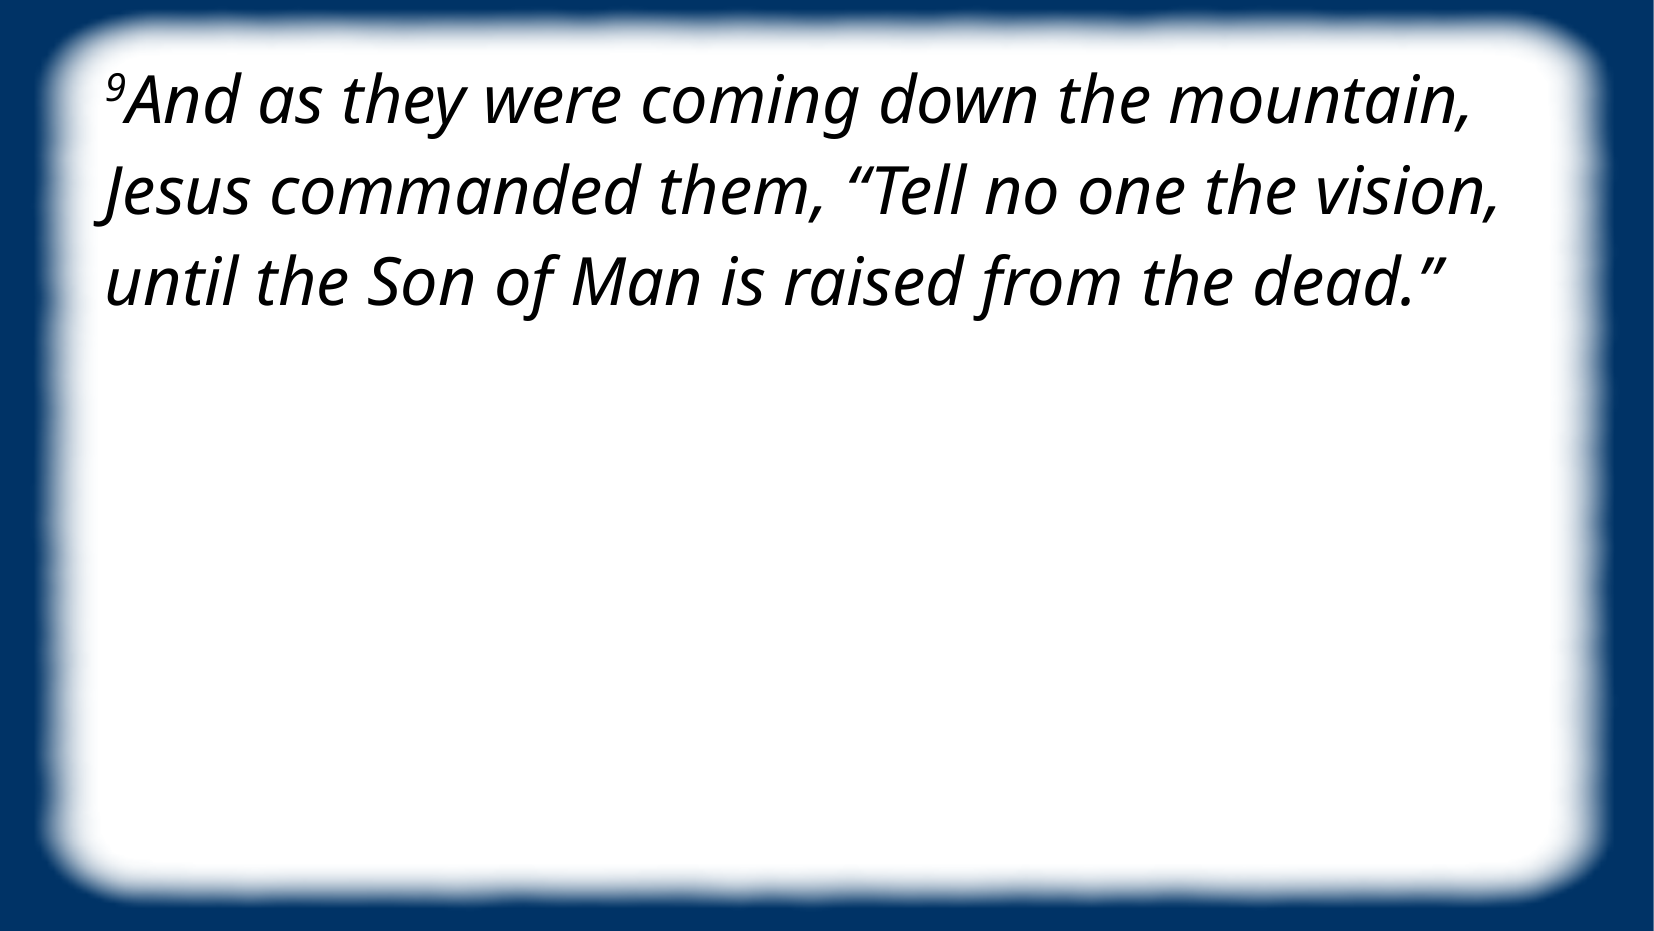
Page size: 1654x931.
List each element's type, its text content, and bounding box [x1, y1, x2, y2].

picture [0, 0, 1654, 931]
text_box 9And as they were coming down the mountain, Jesus commanded them, “Tell no one the vision, until the Son of Man is raised from the dead.” [90, 45, 1561, 327]
